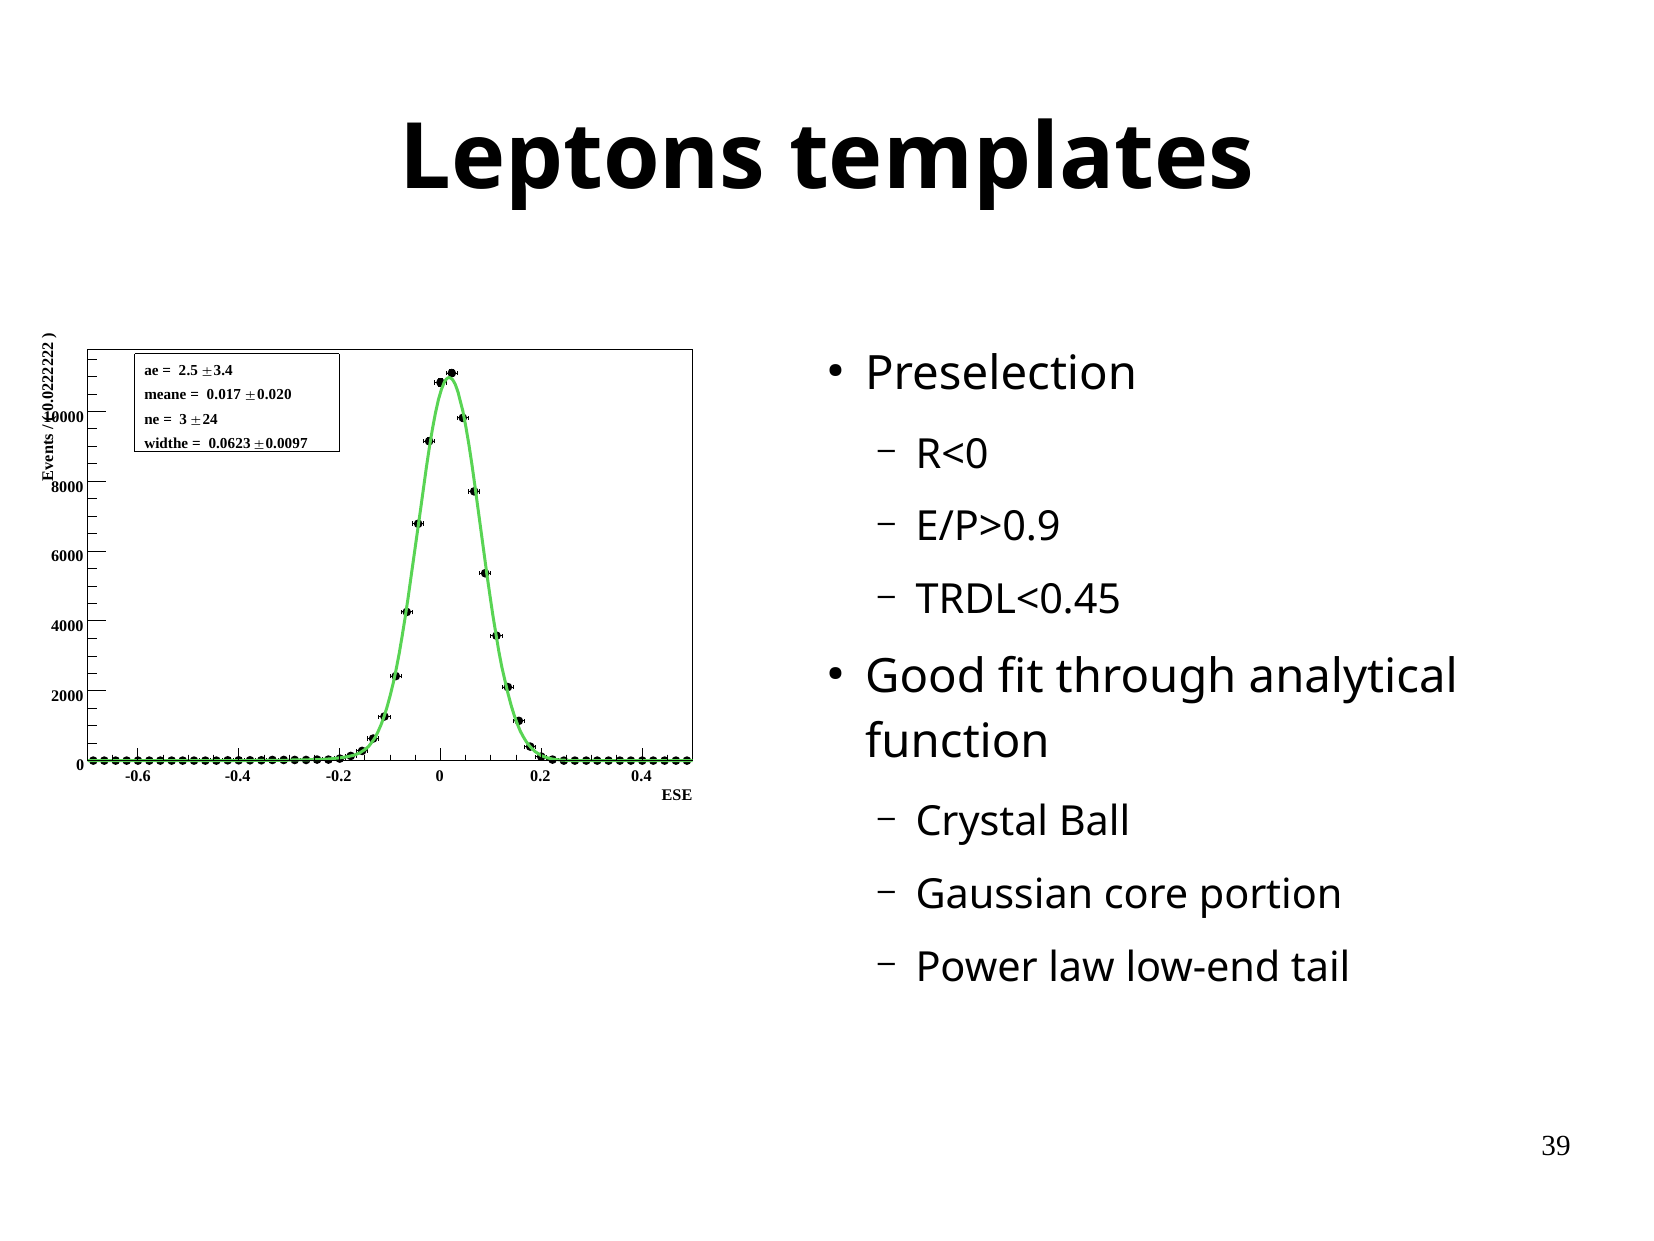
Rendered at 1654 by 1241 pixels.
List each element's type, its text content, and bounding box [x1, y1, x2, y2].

chart [11, 298, 821, 826]
list Preselection R<0 E/P>0.9 TRDL<0.45 Good fit through analytical function Crystal Ball Gaussian core portion Power law low-end tail [814, 338, 1488, 996]
title Leptons templates [82, 49, 1571, 257]
